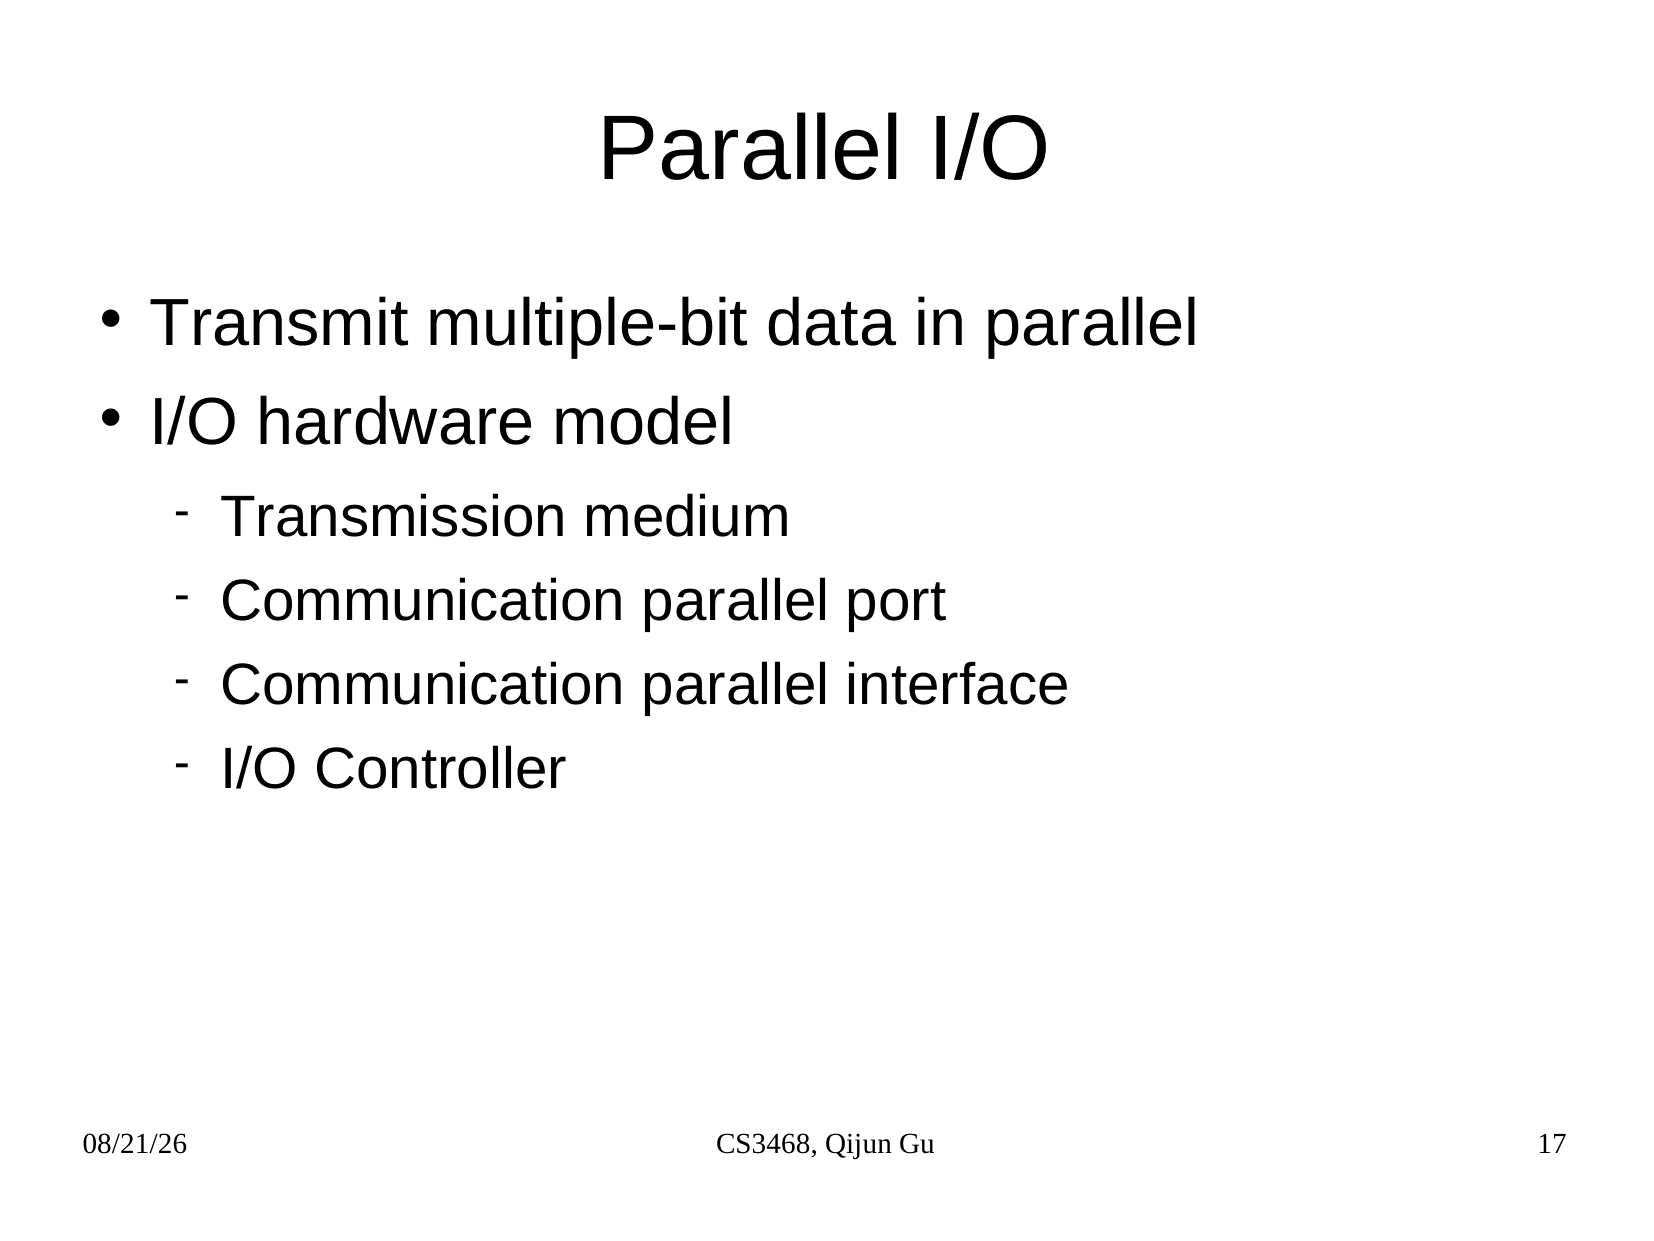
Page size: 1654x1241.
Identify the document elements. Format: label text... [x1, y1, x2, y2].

list Transmit multiple-bit data in parallel I/O hardware model Transmission medium Communication parallel port Communication parallel interface I/O Controller [82, 290, 1567, 1091]
title Parallel I/O [82, 56, 1567, 246]
